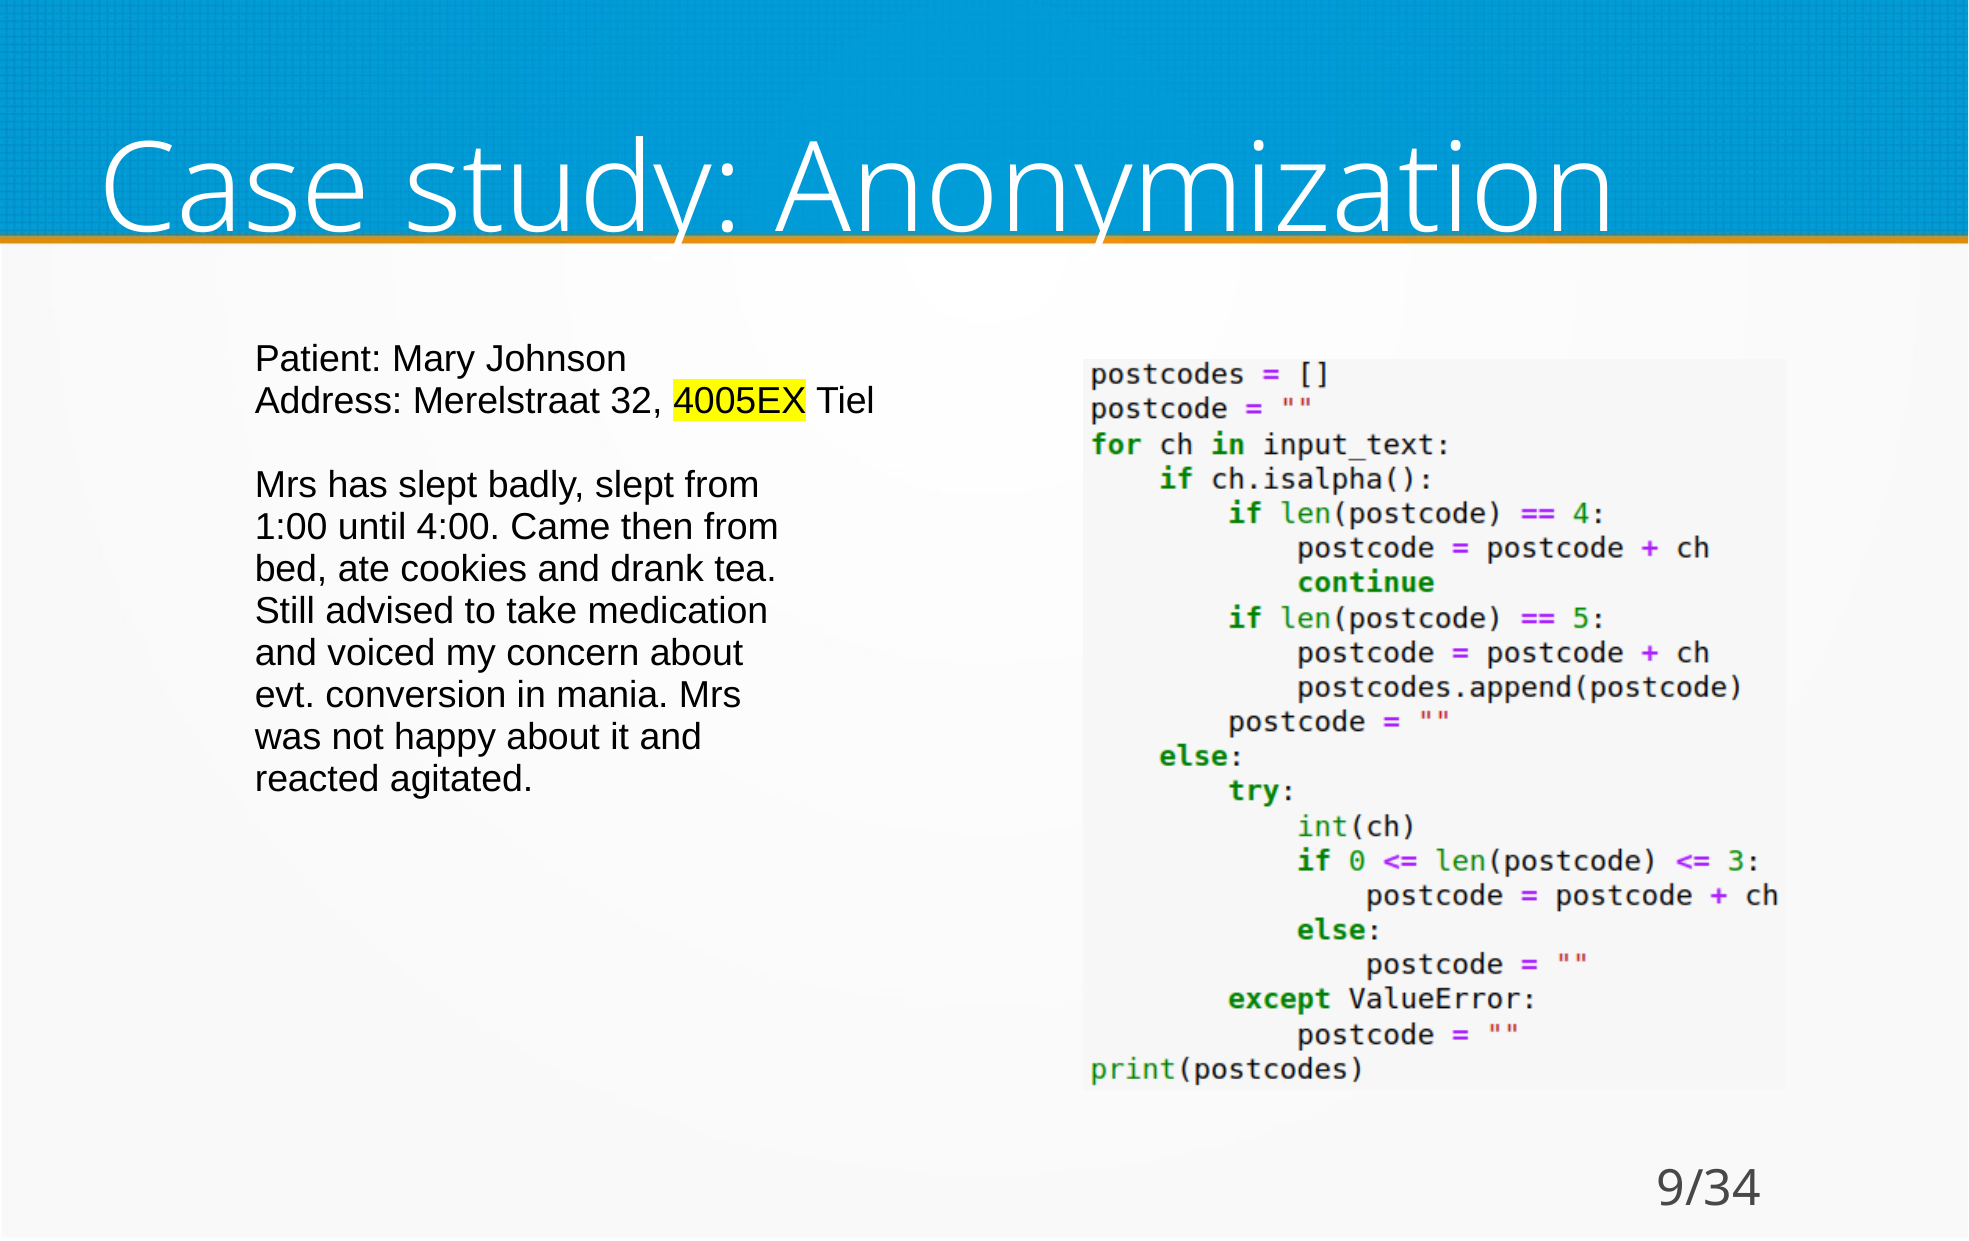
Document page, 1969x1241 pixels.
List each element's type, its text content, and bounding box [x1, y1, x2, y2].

title Case study: Anonymization [98, 49, 1870, 257]
picture [0, 233, 1969, 1241]
text_box Patient: Mary Johnson Address: Merelstraat 32, 4005EX Tiel Mrs has slept badly, slept from 1:00 until 4:00. Came then from bed, ate cookies and drank tea. Still advised to take medication and voiced my concern about evt. conversion in mania. Mrs was not happy about it and reacted agitated. [240, 330, 991, 807]
